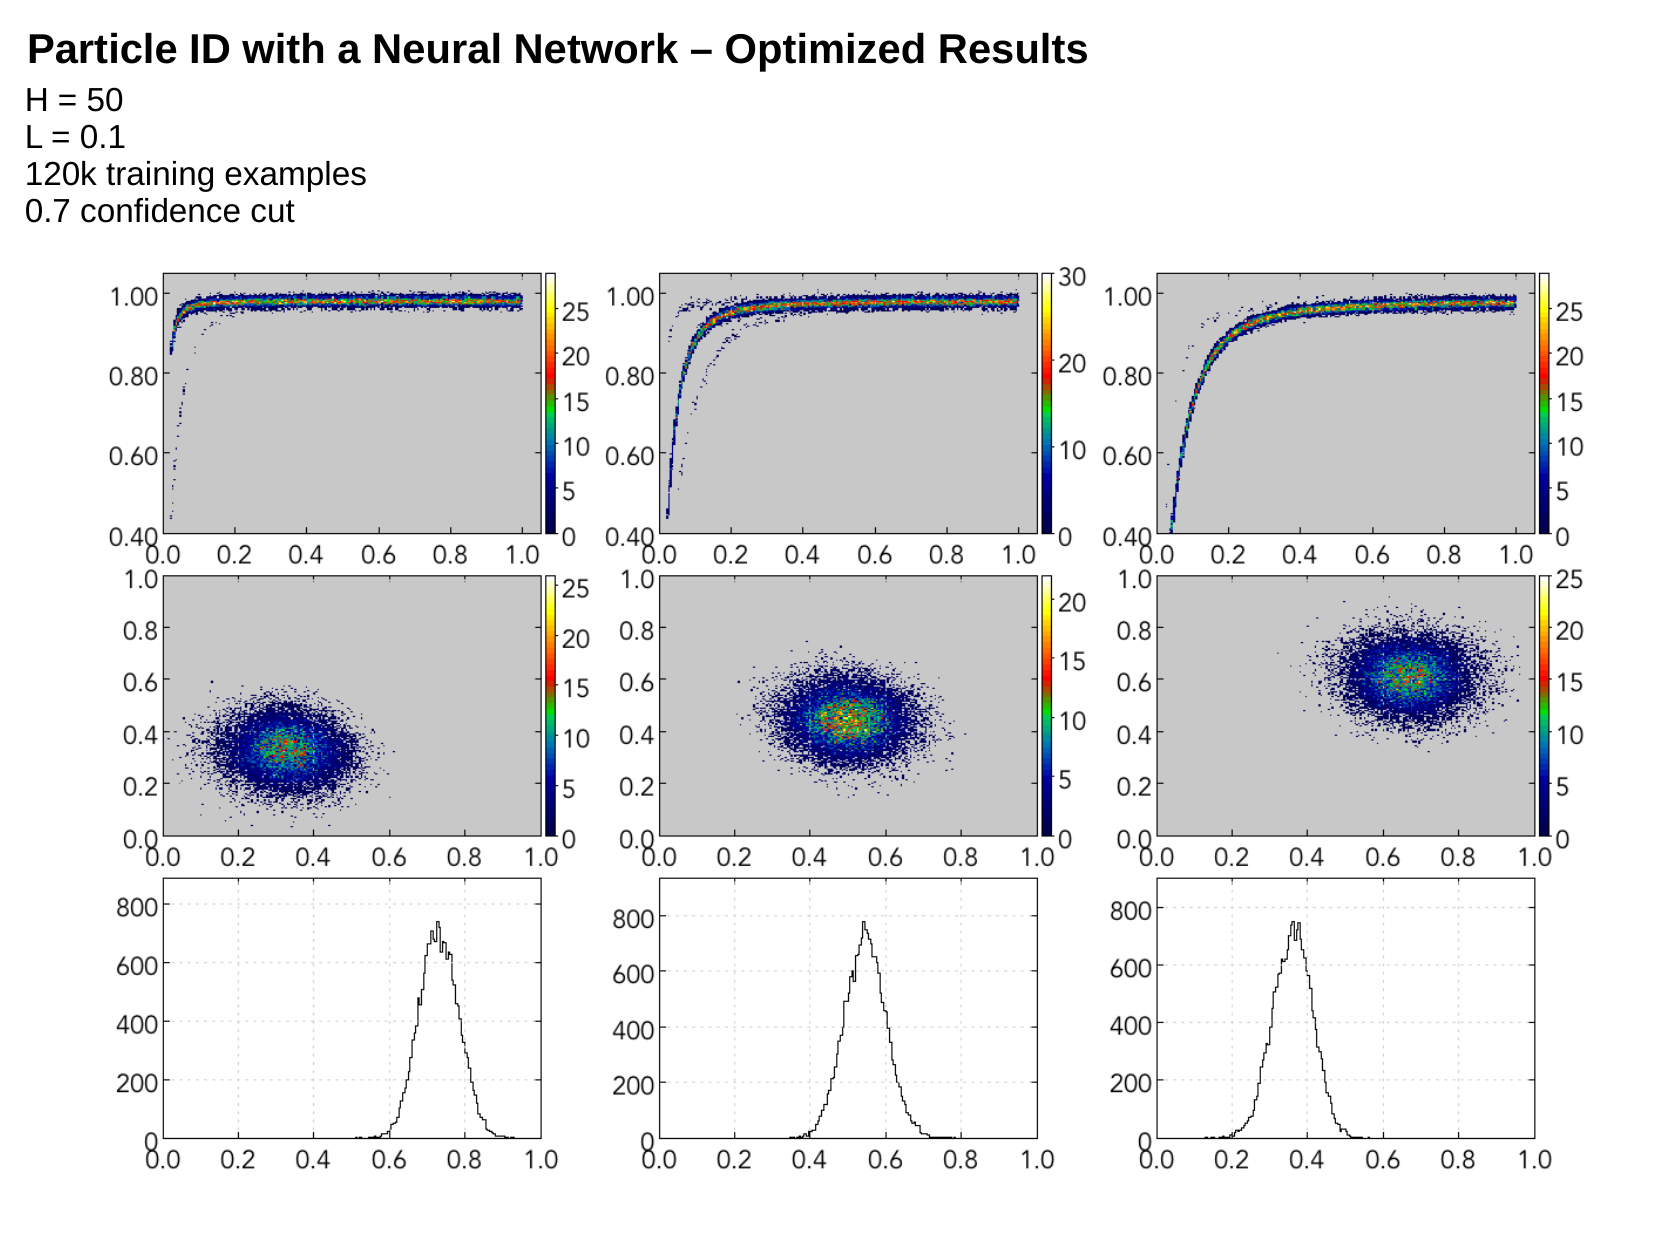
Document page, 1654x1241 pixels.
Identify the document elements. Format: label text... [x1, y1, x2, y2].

text_box H = 50 L = 0.1 120k training examples 0.7 confidence cut [10, 74, 454, 239]
text_box Particle ID with a Neural Network – Optimized Results [12, 18, 1516, 80]
picture [103, 267, 1593, 1179]
